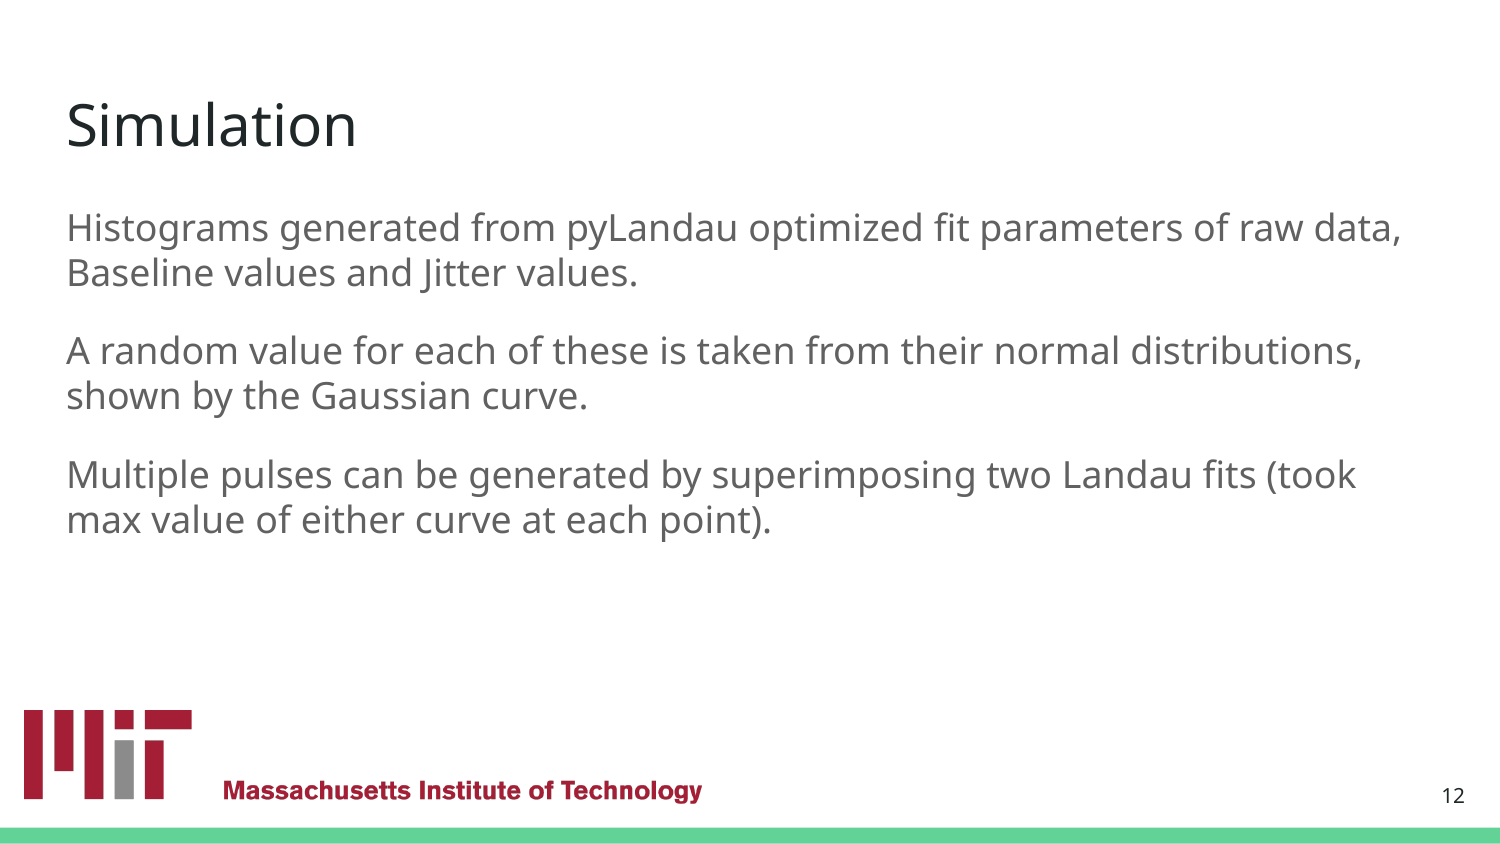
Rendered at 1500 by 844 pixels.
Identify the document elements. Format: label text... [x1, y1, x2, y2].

slide_number <number> [1389, 764, 1480, 830]
list Histograms generated from pyLandau optimized fit parameters of raw data, Baseline values and Jitter values. A random value for each of these is taken from their normal distributions, shown by the Gaussian curve. Multiple pulses can be generated by superimposing two Landau fits (took max value of either curve at each point). [51, 189, 1449, 750]
picture [24, 710, 702, 805]
title Simulation [51, 72, 1449, 167]
